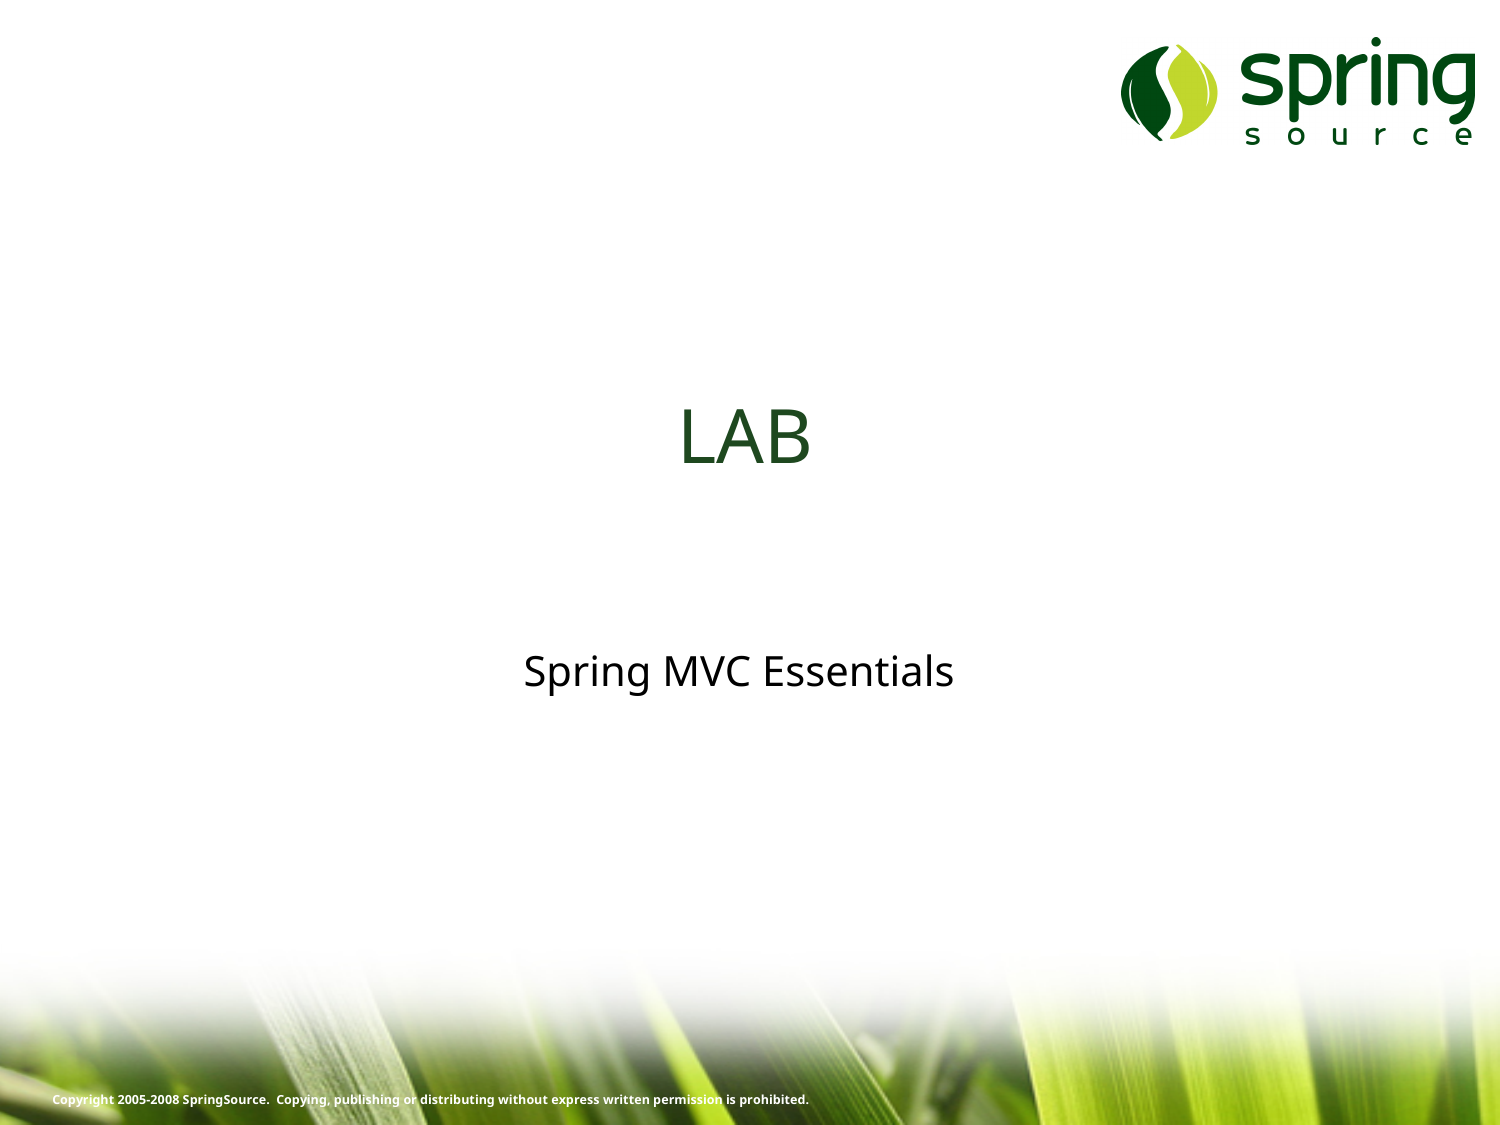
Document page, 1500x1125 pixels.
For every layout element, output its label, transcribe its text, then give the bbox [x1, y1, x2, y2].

title LAB [107, 340, 1383, 529]
subtitle Spring MVC Essentials [214, 499, 1265, 788]
picture [1121, 37, 1475, 145]
picture [0, 944, 1500, 1125]
